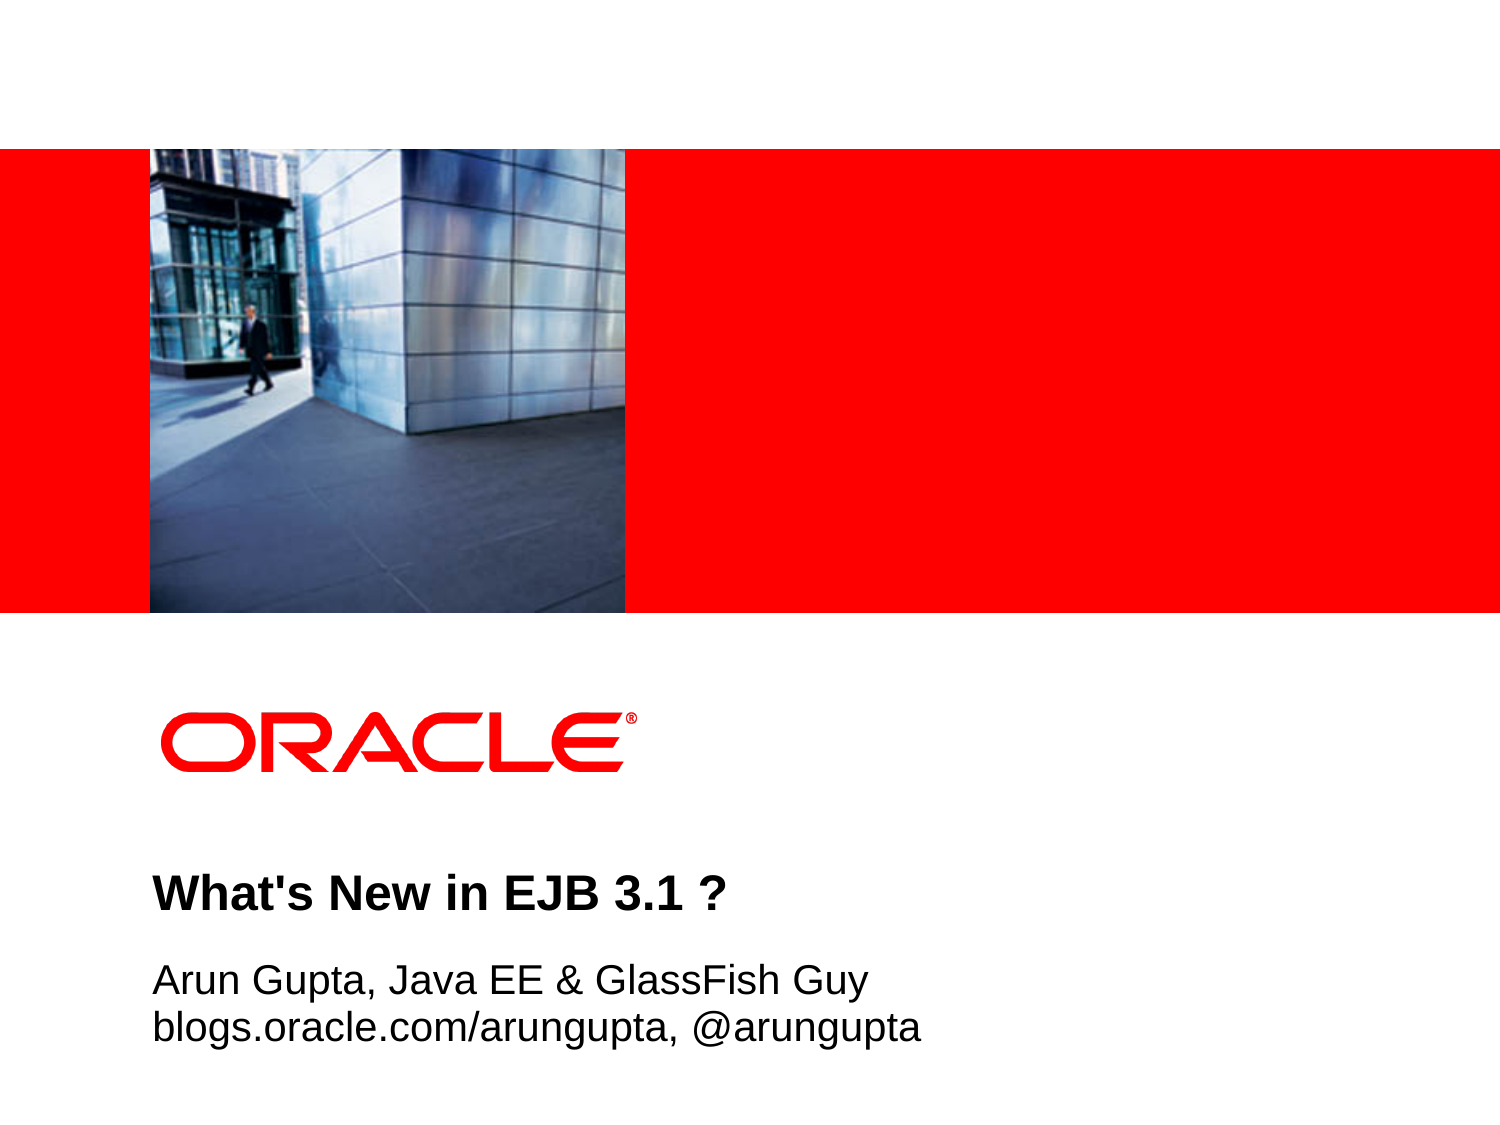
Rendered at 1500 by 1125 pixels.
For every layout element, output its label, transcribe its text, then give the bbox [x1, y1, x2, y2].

subtitle Arun Gupta, Java EE & GlassFish Guy blogs.oracle.com/arungupta, @arungupta [137, 949, 1188, 1075]
title What's New in EJB 3.1 ? [137, 787, 1500, 929]
picture [0, 149, 1500, 613]
picture [161, 712, 637, 772]
